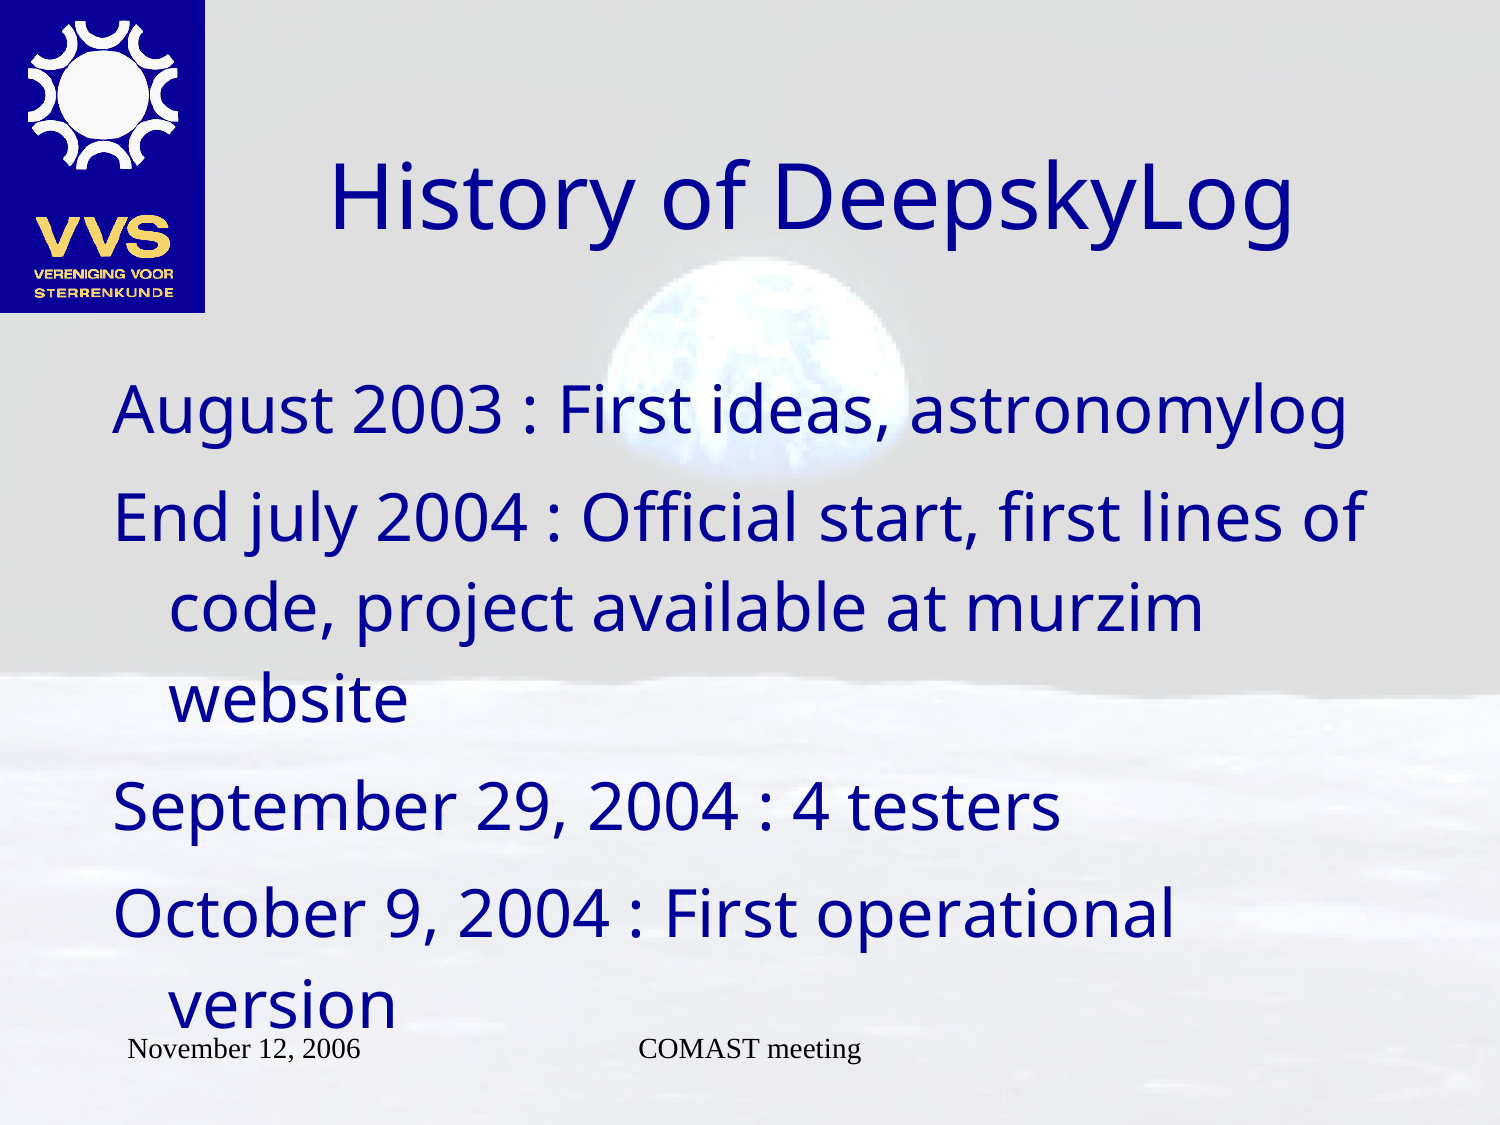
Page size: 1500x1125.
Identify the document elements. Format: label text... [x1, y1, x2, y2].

picture [0, 0, 205, 313]
list August 2003 : First ideas, astronomylog End july 2004 : Official start, first lines of code, project available at murzim website September 29, 2004 : 4 testers October 9, 2004 : First operational version [112, 362, 1388, 986]
title History of DeepskyLog [237, 76, 1388, 312]
